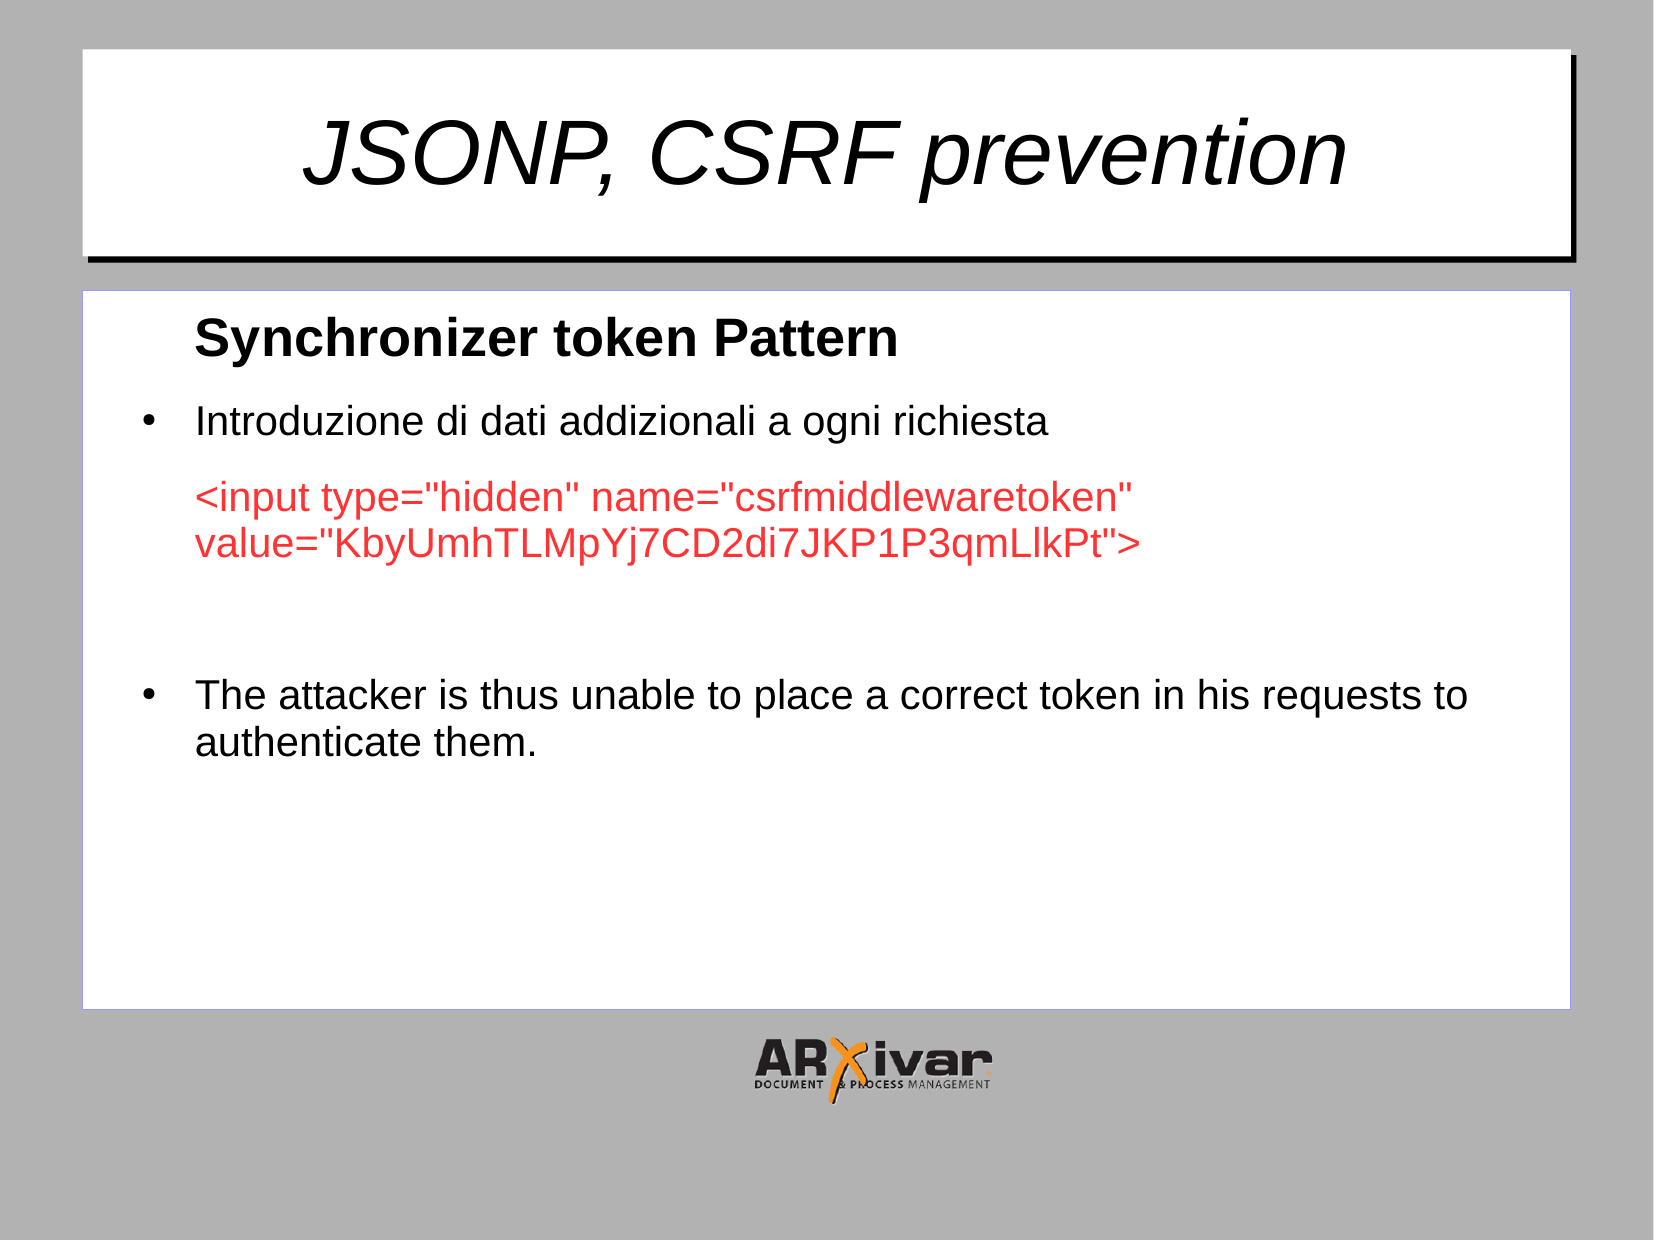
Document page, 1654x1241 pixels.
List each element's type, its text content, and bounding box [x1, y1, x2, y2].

list Synchronizer token Pattern Introduzione di dati addizionali a ogni richiesta <input type="hidden" name="csrfmiddlewaretoken" value="KbyUmhTLMpYj7CD2di7JKP1P3qmLlkPt"> The attacker is thus unable to place a correct token in his requests to authenticate them. [82, 290, 1571, 1010]
title JSONP, CSRF prevention [82, 49, 1571, 257]
picture [755, 1031, 993, 1111]
